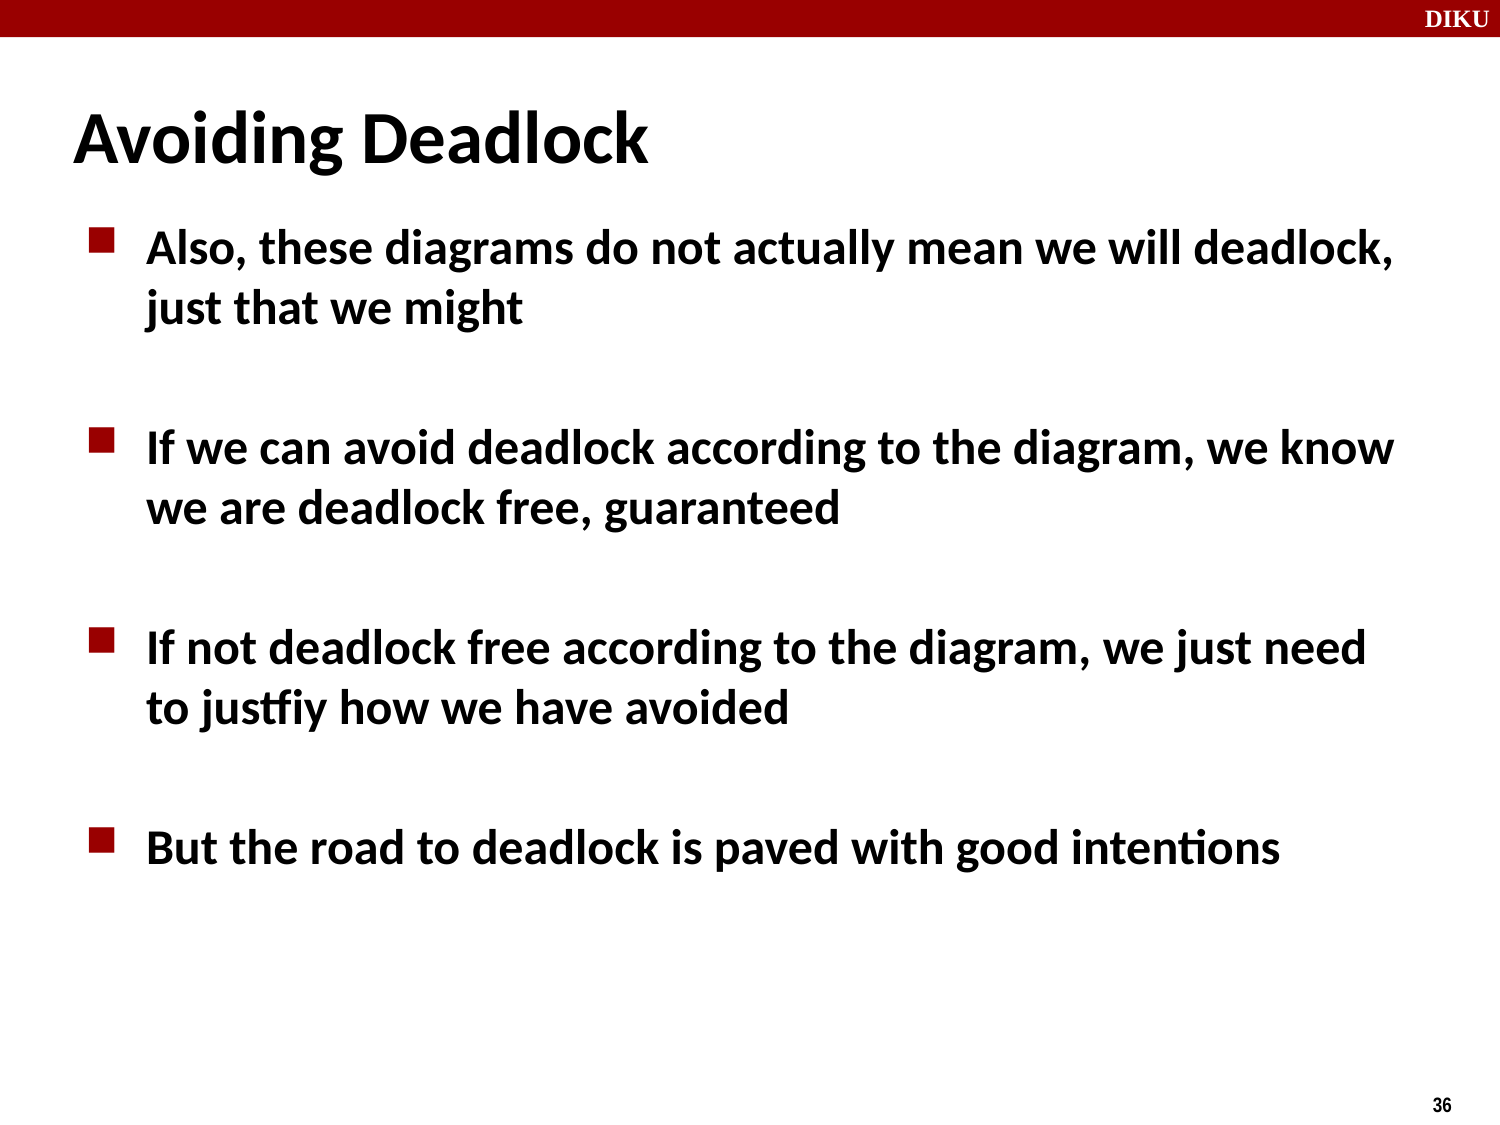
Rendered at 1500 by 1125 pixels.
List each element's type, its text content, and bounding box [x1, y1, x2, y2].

text_box Avoiding Deadlock [58, 71, 1304, 197]
text_box Also, these diagrams do not actually mean we will deadlock, just that we might If we can avoid deadlock according to the diagram, we know we are deadlock free, guaranteed If not deadlock free according to the diagram, we just need to justfiy how we have avoided But the road to deadlock is paved with good intentions [74, 207, 1421, 631]
